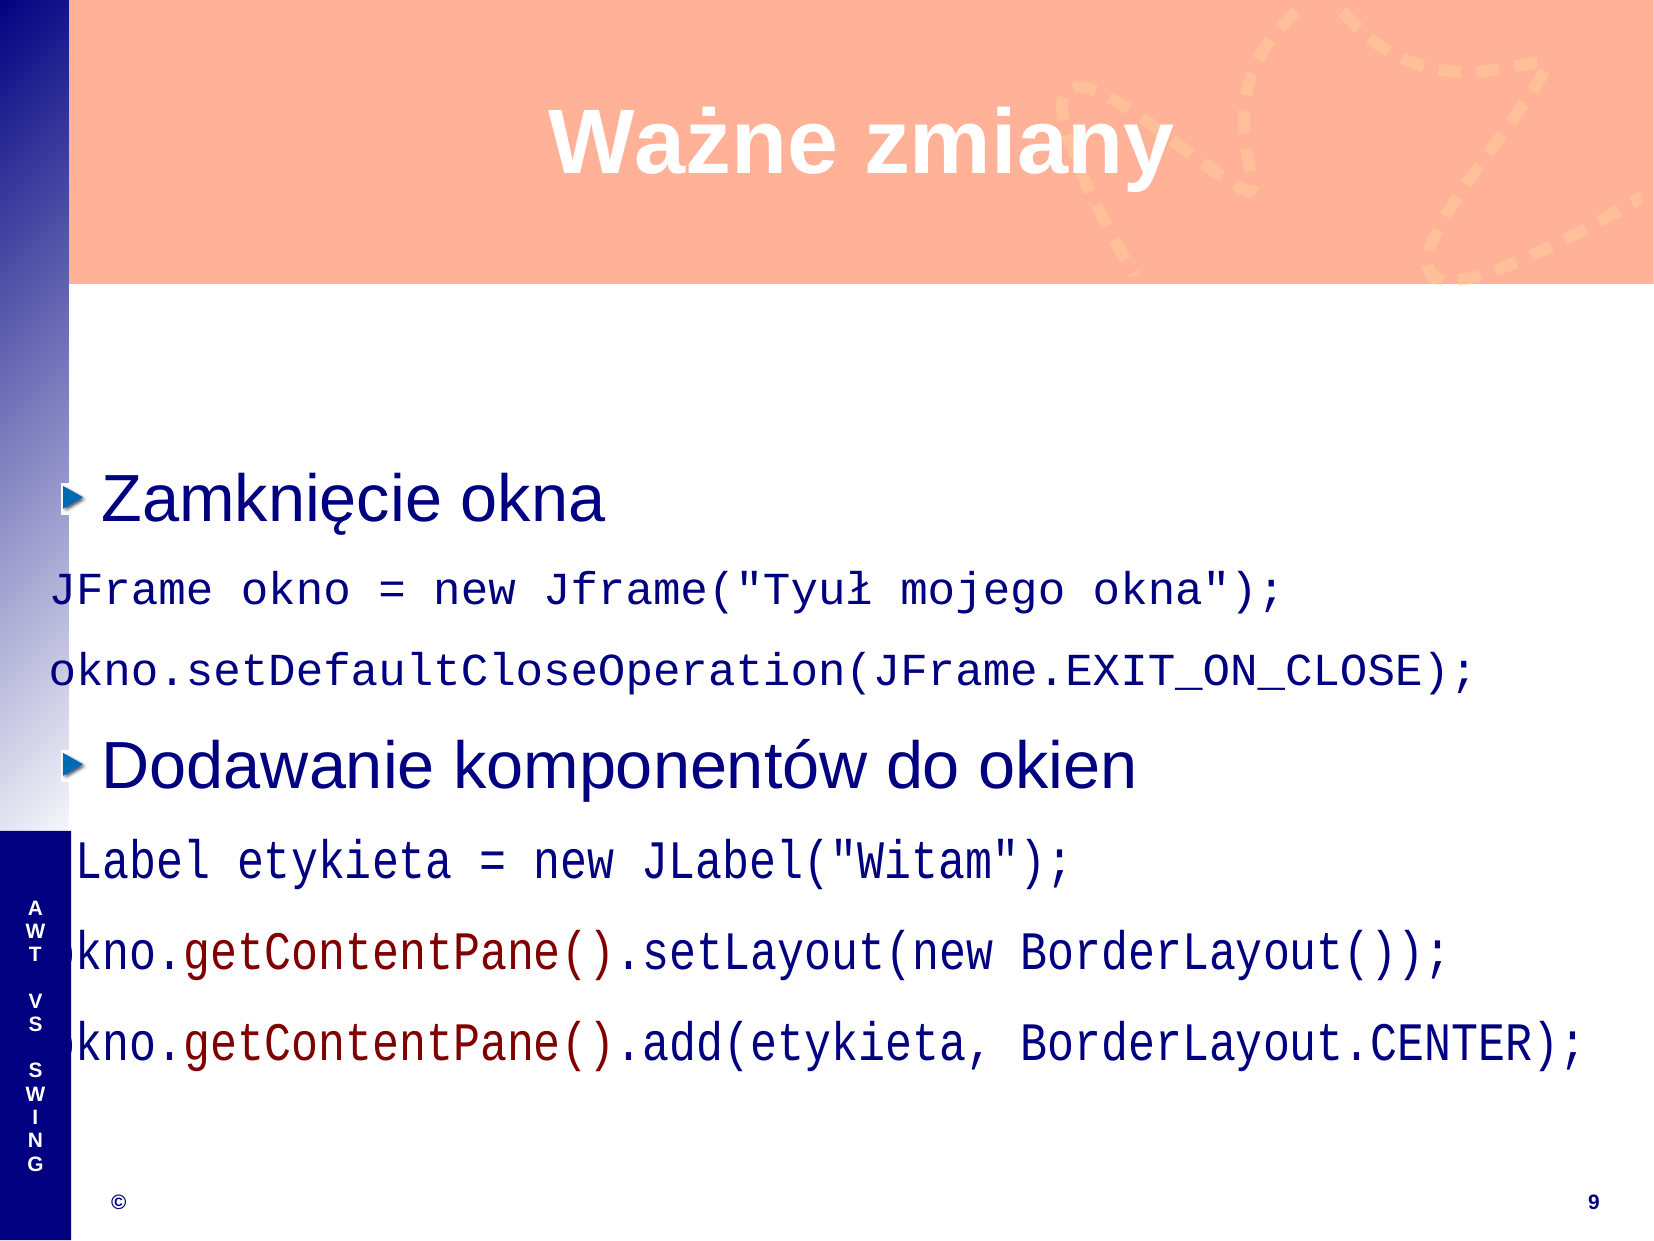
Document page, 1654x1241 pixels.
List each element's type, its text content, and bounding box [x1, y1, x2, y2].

text_box A W T V S S W I N G [0, 830, 71, 1241]
list Zamknięcie okna JFrame okno = new Jframe("Tyuł mojego okna"); okno.setDefaultCloseOperation(JFrame.EXIT_ON_CLOSE); Dodawanie komponentów do okien JLabel etykieta = new JLabel("Witam"); okno.getContentPane().setLayout(new BorderLayout()); okno.getContentPane().add(etykieta, BorderLayout.CENTER); [30, 461, 1654, 1060]
title Ważne zmiany [70, 37, 1654, 246]
